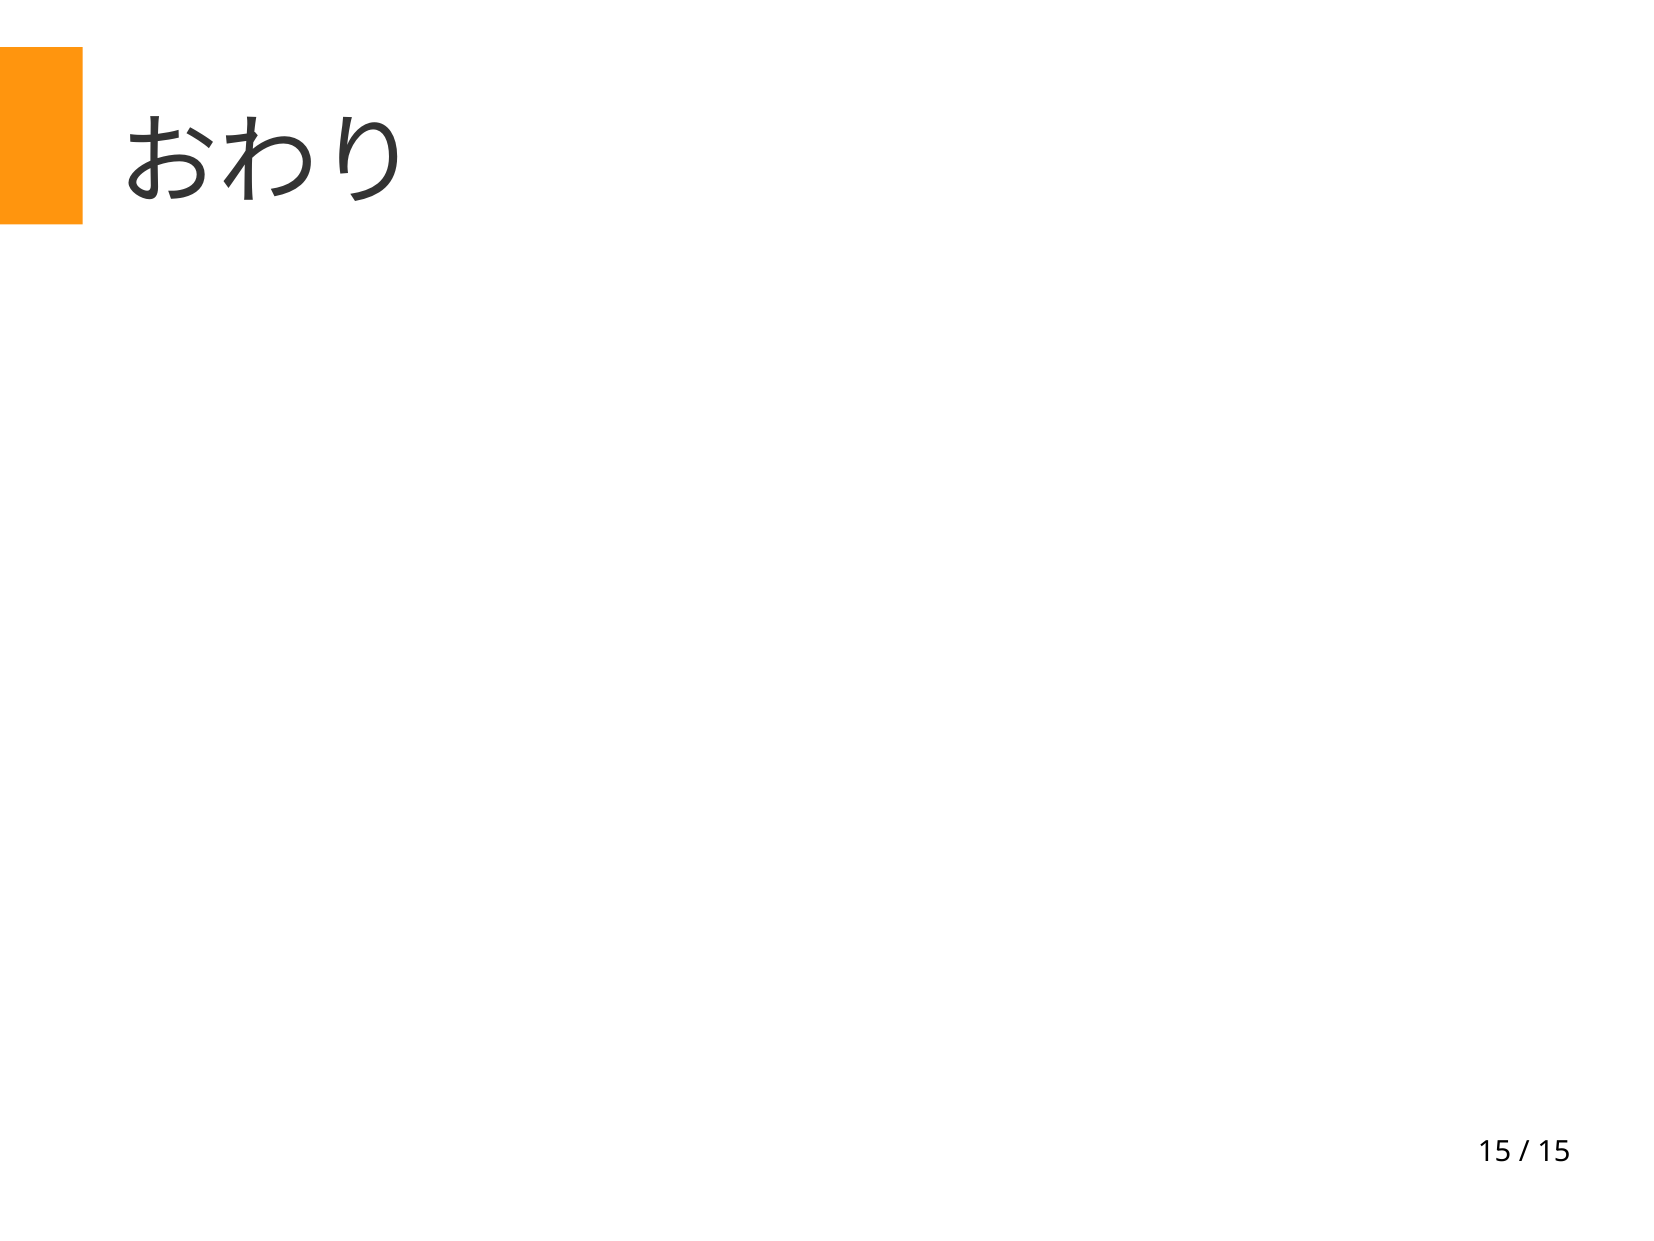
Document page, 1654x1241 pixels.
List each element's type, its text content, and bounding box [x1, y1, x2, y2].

title おわり [118, 49, 1571, 257]
